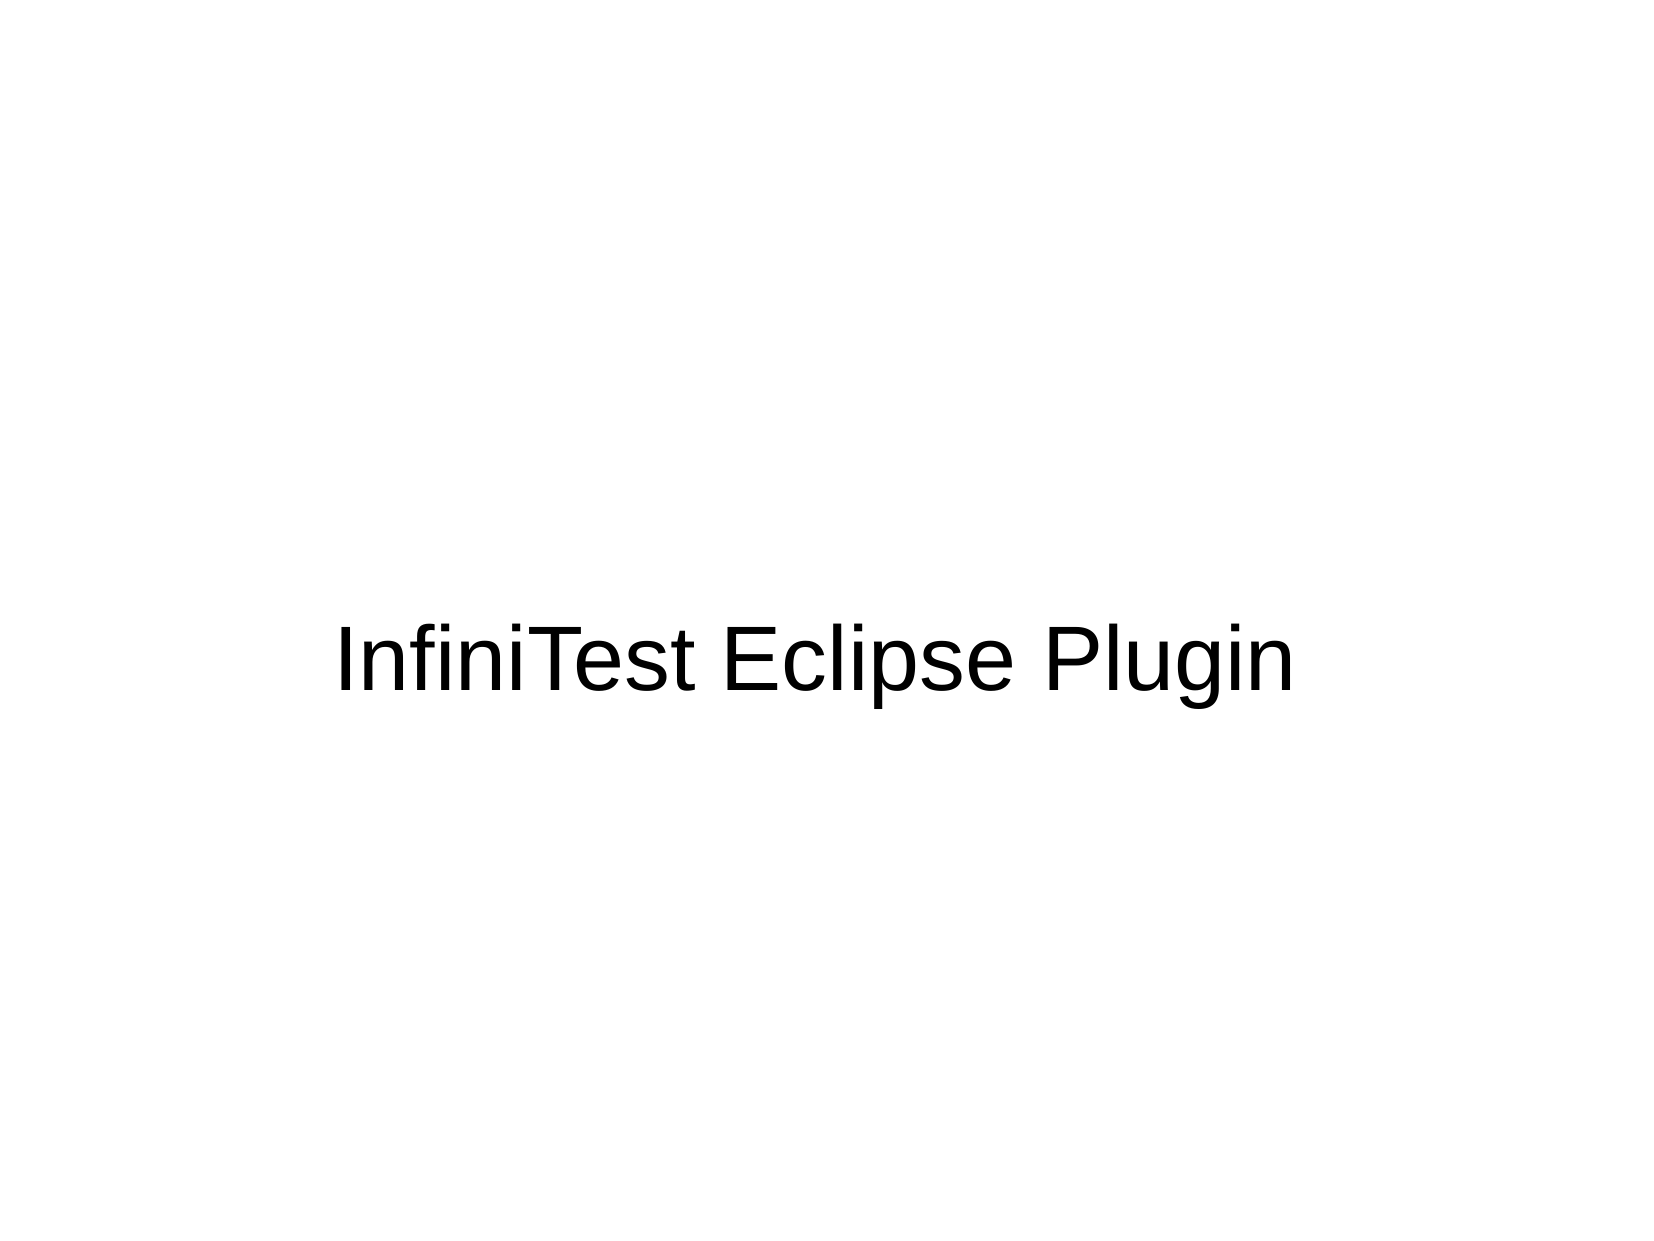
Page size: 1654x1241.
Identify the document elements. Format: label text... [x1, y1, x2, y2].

title InfiniTest Eclipse Plugin [71, 555, 1561, 763]
